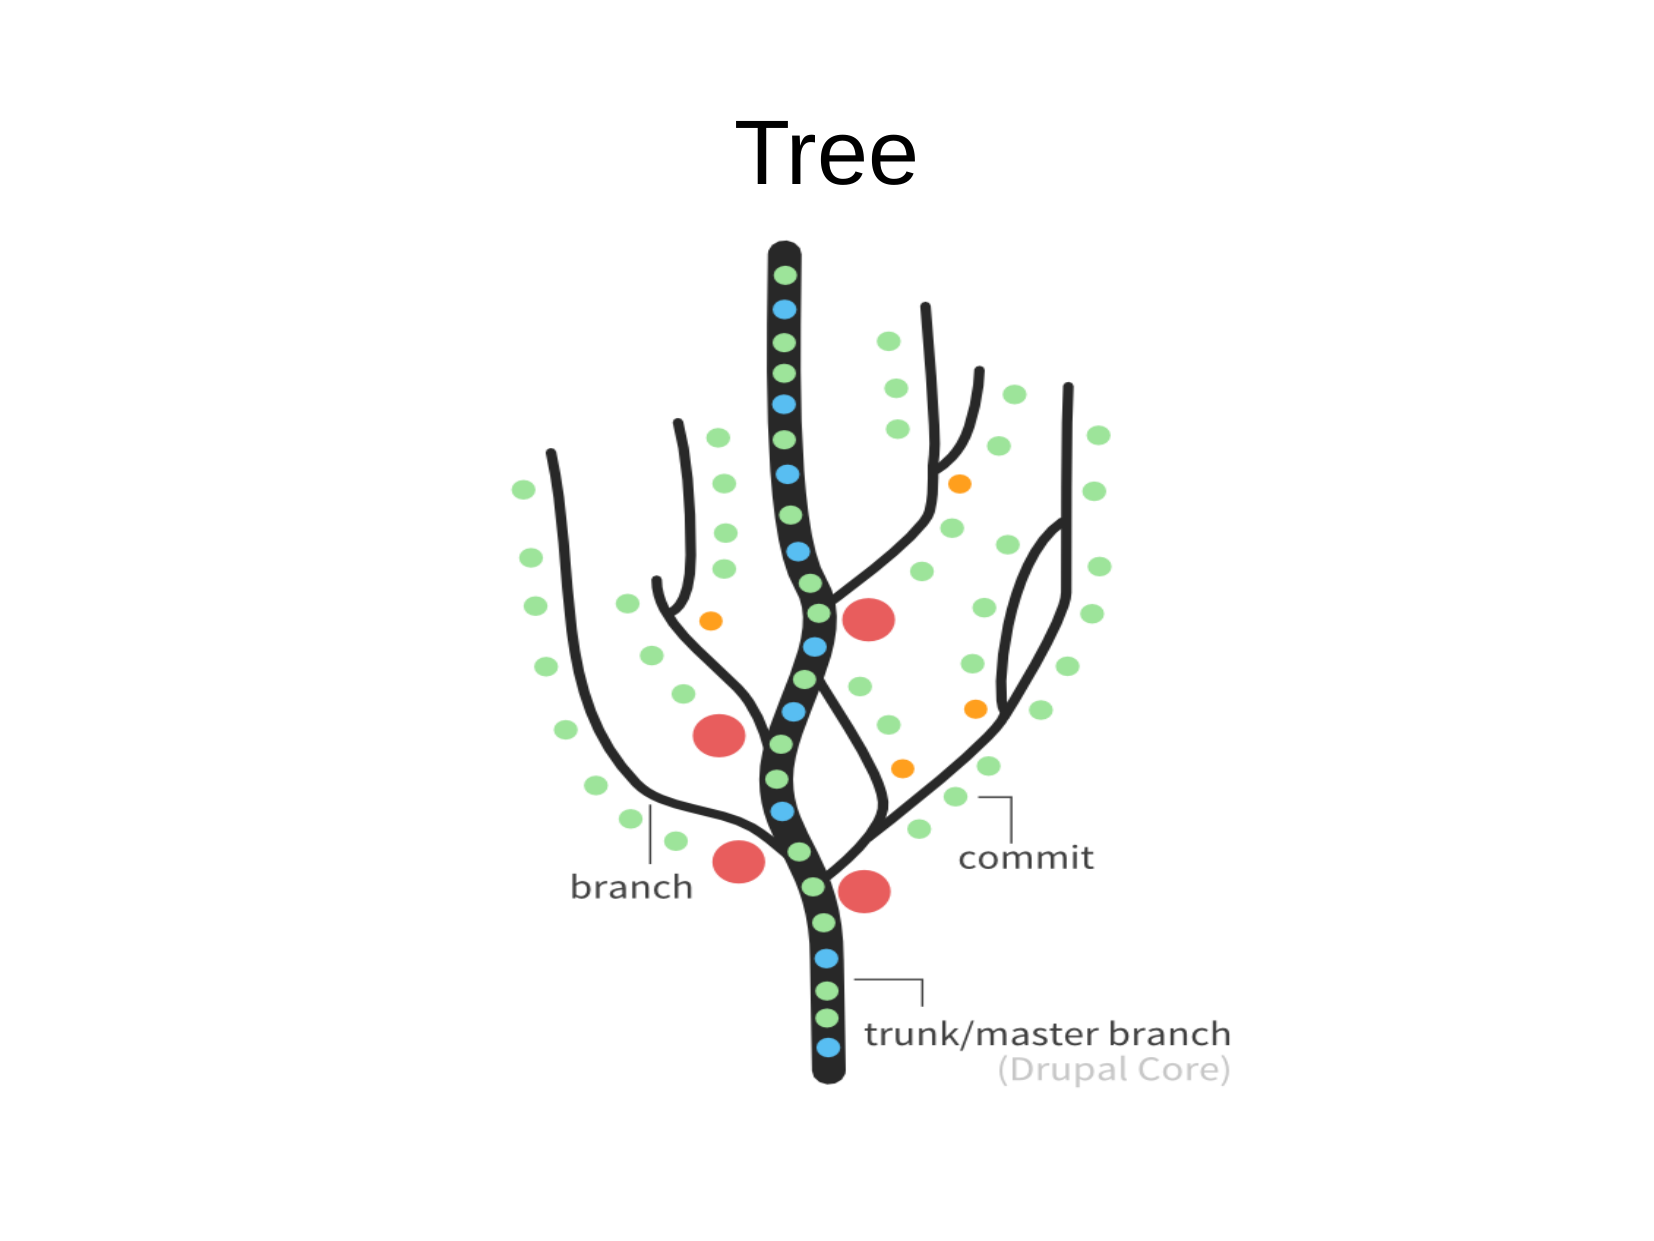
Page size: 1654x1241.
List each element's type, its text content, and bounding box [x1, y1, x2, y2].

title Tree [82, 49, 1571, 257]
picture [388, 194, 1266, 1128]
